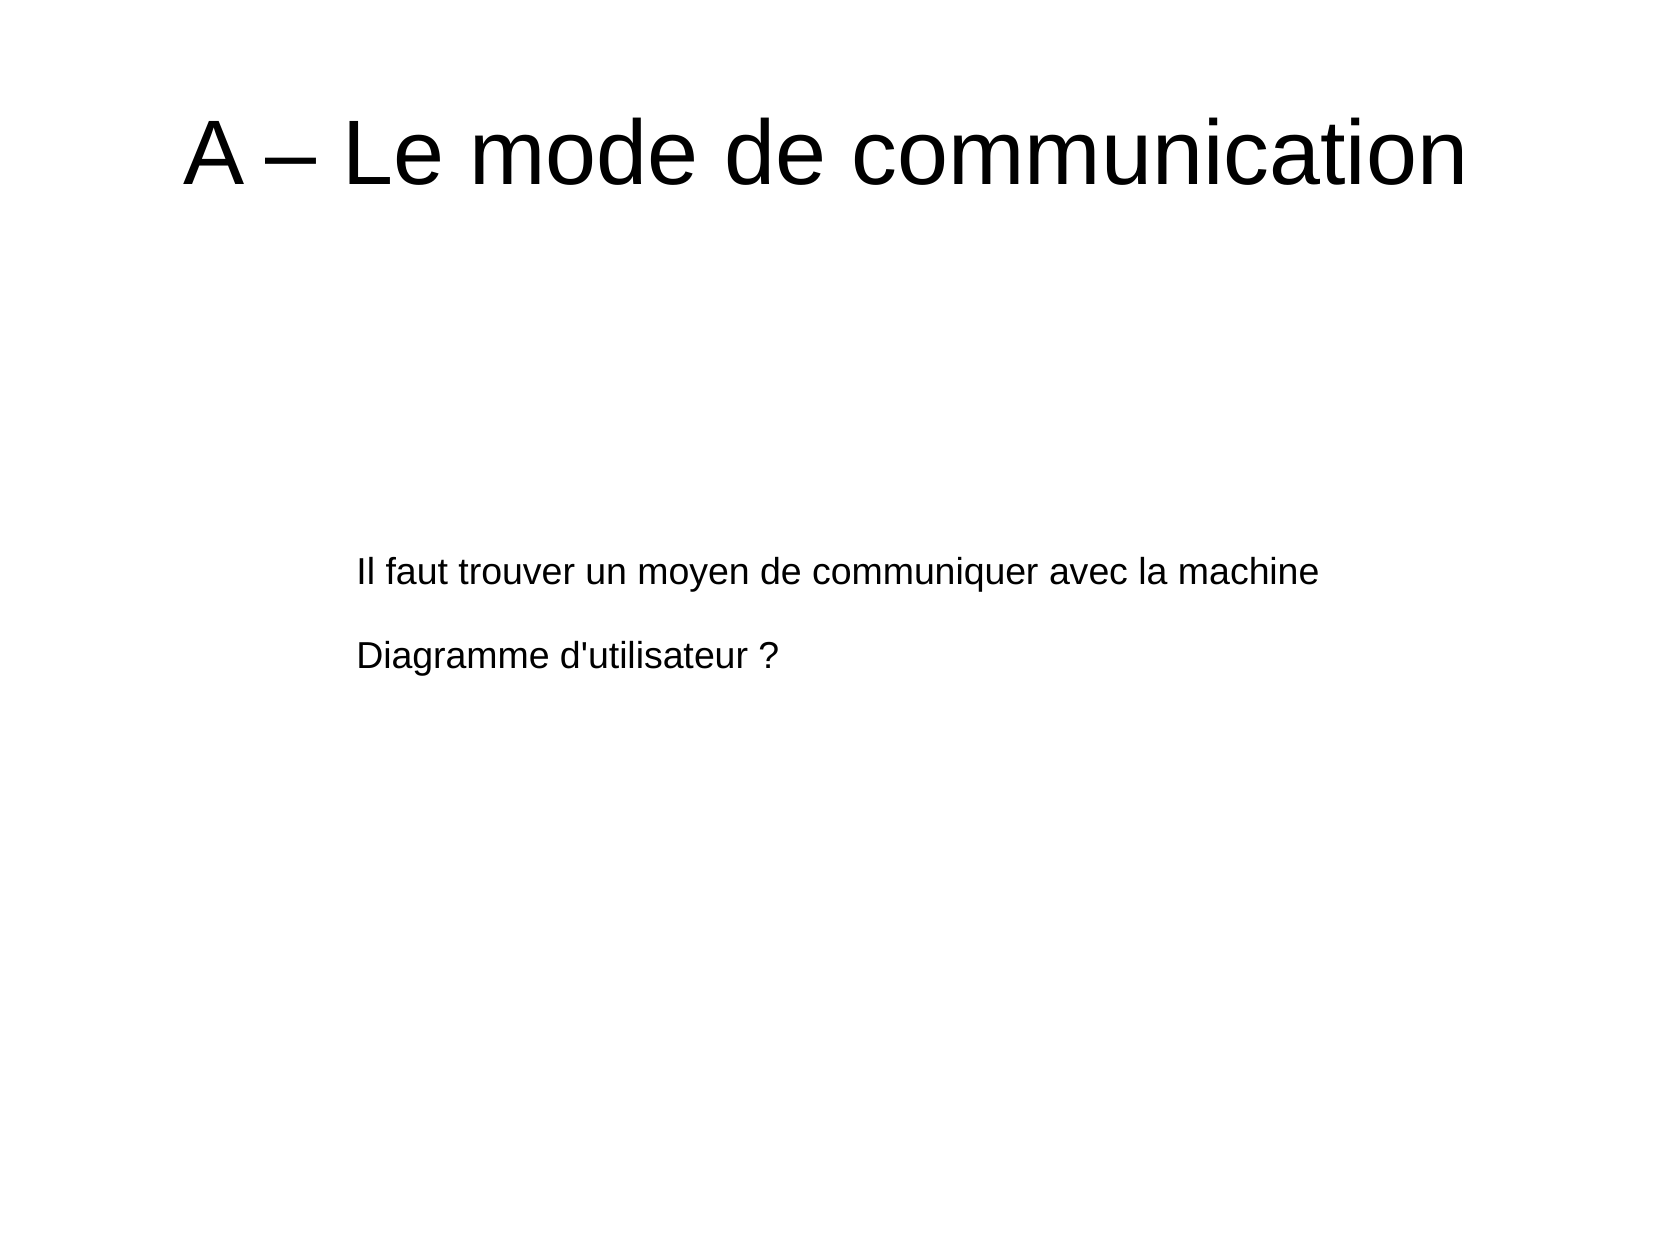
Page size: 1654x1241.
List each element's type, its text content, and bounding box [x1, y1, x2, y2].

text_box Il faut trouver un moyen de communiquer avec la machine Diagramme d'utilisateur ? [341, 543, 1335, 685]
title A – Le mode de communication [82, 49, 1571, 257]
